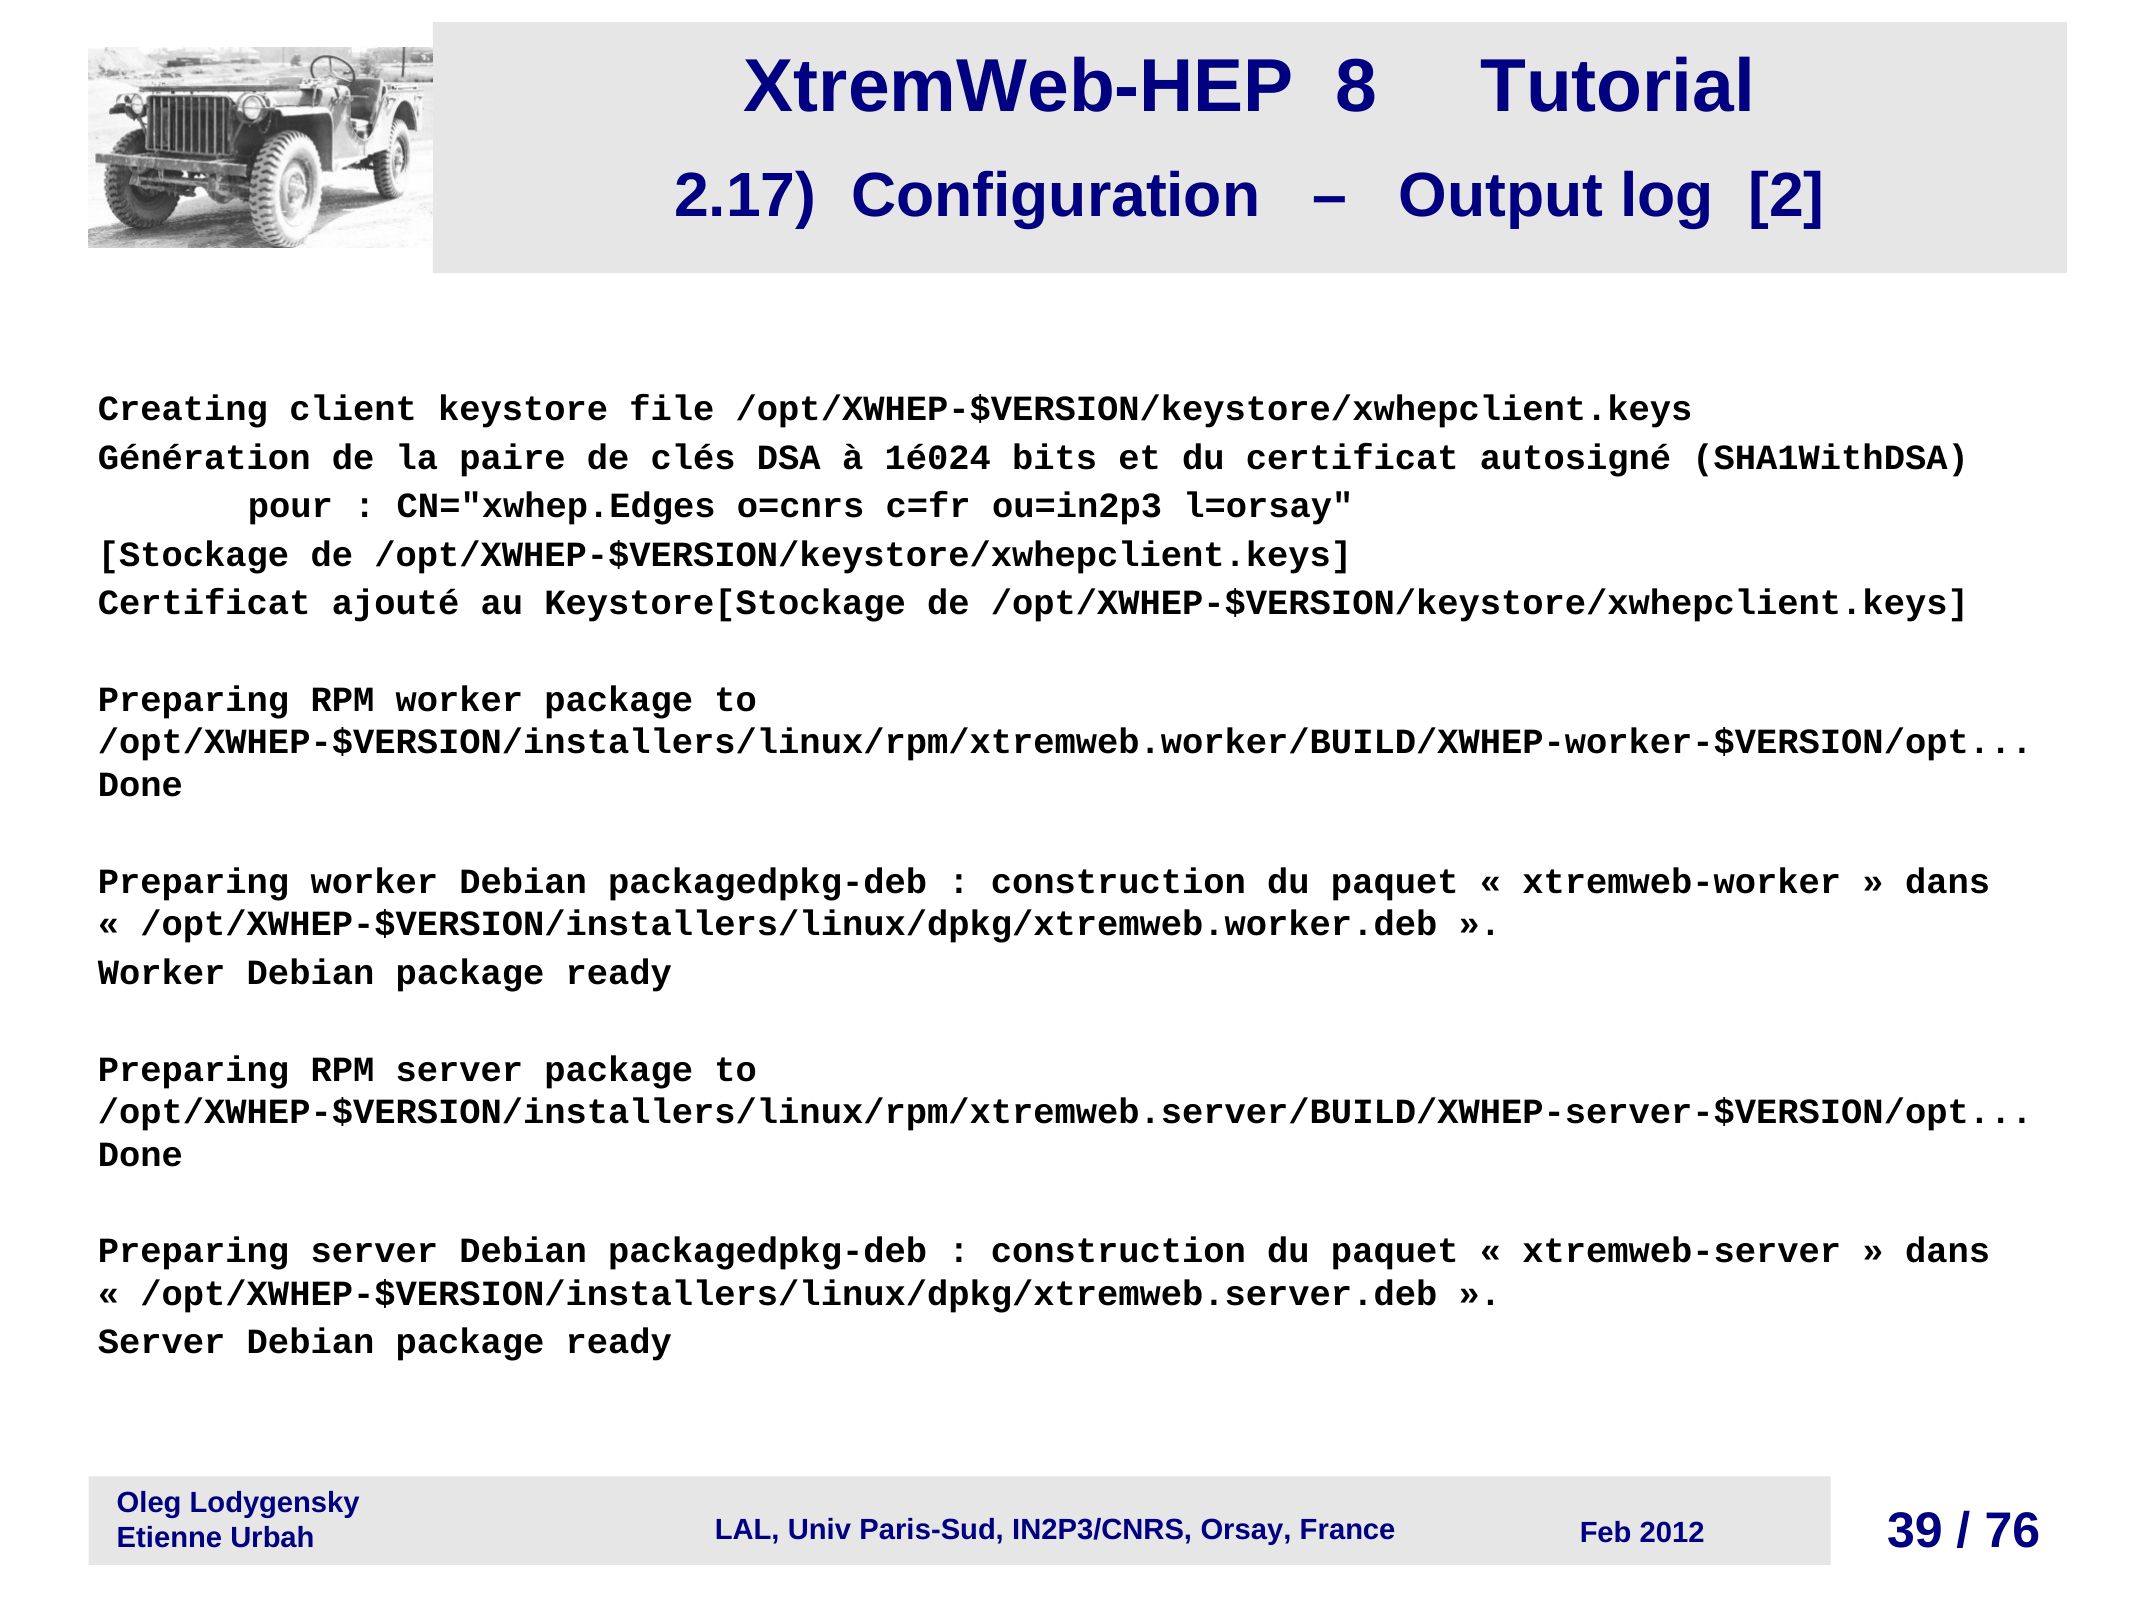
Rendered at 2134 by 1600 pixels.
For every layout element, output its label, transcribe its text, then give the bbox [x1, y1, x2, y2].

title 2.17) Configuration – Output log [2] [442, 118, 2067, 266]
picture [88, 47, 433, 248]
text_box Creating client keystore file /opt/XWHEP-$VERSION/keystore/xwhepclient.keys Génération de la paire de clés DSA à 1é024 bits et du certificat autosigné (SHA1WithDSA) pour : CN="xwhep.Edges o=cnrs c=fr ou=in2p3 l=orsay" [Stockage de /opt/XWHEP-$VERSION/keystore/xwhepclient.keys] Certificat ajouté au Keystore[Stockage de /opt/XWHEP-$VERSION/keystore/xwhepclient.keys] Preparing RPM worker package to /opt/XWHEP-$VERSION/installers/linux/rpm/xtremweb.worker/BUILD/XWHEP-worker-$VERSION/opt... Done Preparing worker Debian packagedpkg-deb : construction du paquet « xtremweb-worker » dans « /opt/XWHEP-$VERSION/installers/linux/dpkg/xtremweb.worker.deb ». Worker Debian package ready Preparing RPM server package to /opt/XWHEP-$VERSION/installers/linux/rpm/xtremweb.server/BUILD/XWHEP-server-$VERSION/opt... Done Preparing server Debian packagedpkg-deb : construction du paquet « xtremweb-server » dans « /opt/XWHEP-$VERSION/installers/linux/dpkg/xtremweb.server.deb ». Server Debian package ready [88, 385, 2067, 1403]
